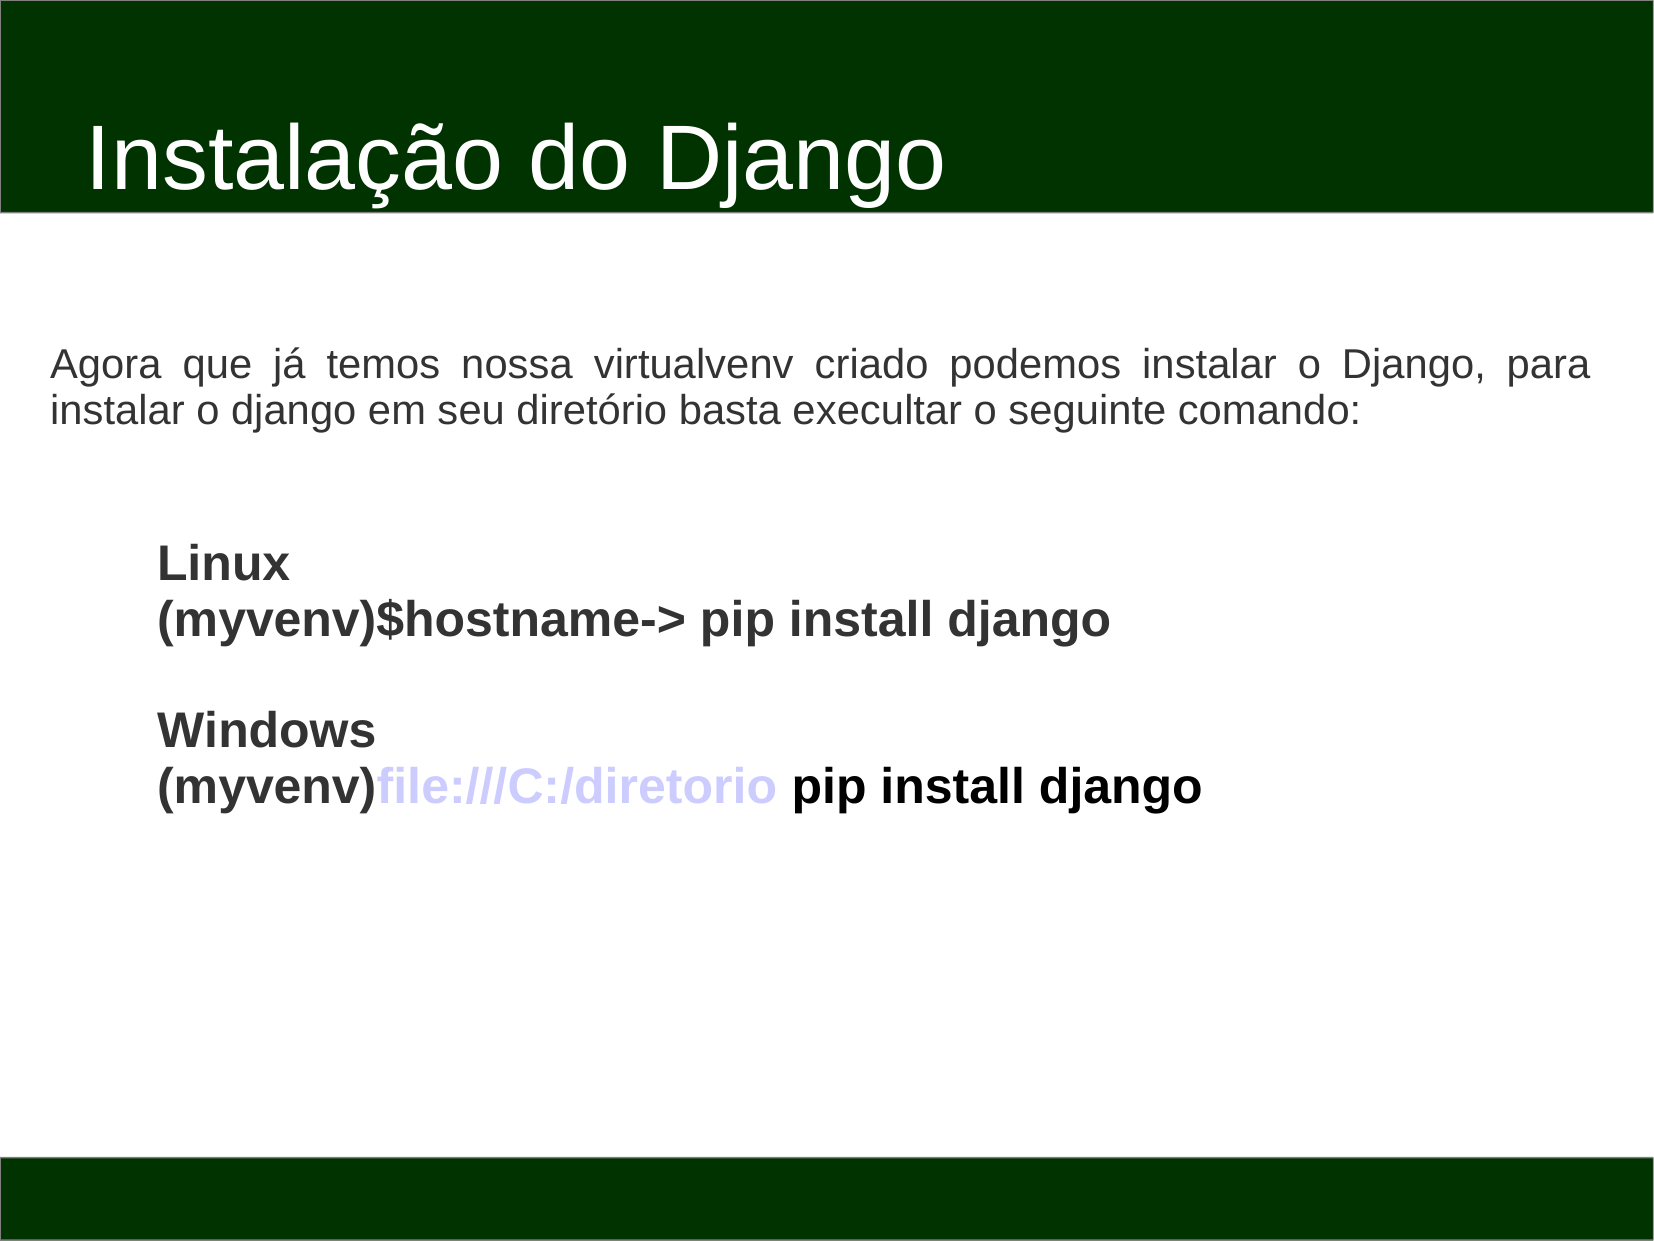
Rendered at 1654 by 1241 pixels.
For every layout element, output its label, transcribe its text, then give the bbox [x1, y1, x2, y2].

text_box [0, 0, 1654, 213]
text_box Agora que já temos nossa virtualvenv criado podemos instalar o Django, para instalar o django em seu diretório basta execultar o seguinte comando: [35, 330, 1607, 439]
text_box [0, 1157, 1654, 1241]
text_box Linux (myvenv)$hostname-> pip install django Windows (myvenv)file:///C:/diretorio pip install django [23, 484, 1541, 922]
text_box Instalação do Django [71, 93, 1146, 314]
